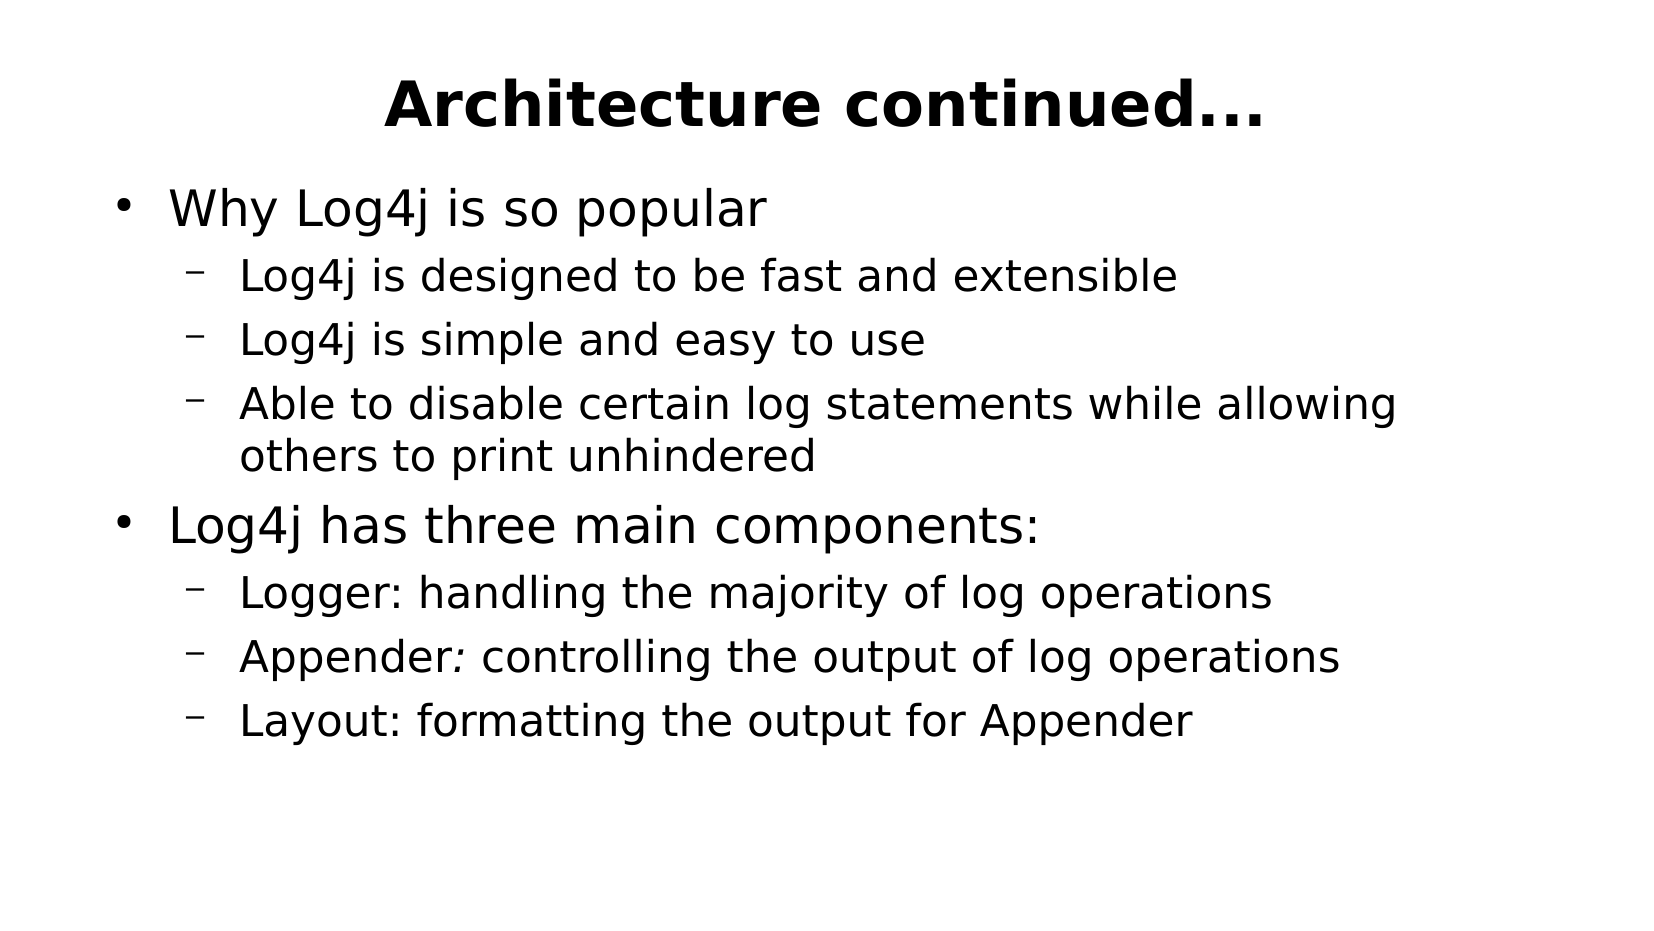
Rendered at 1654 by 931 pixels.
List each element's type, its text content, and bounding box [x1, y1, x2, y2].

list Why Log4j is so popular Log4j is designed to be fast and extensible Log4j is simple and easy to use Able to disable certain log statements while allowing others to print unhindered Log4j has three main components: Logger: handling the majority of log operations Appender: controlling the output of log operations Layout: formatting the output for Appender [82, 168, 1538, 889]
title Architecture continued... [82, 36, 1571, 147]
